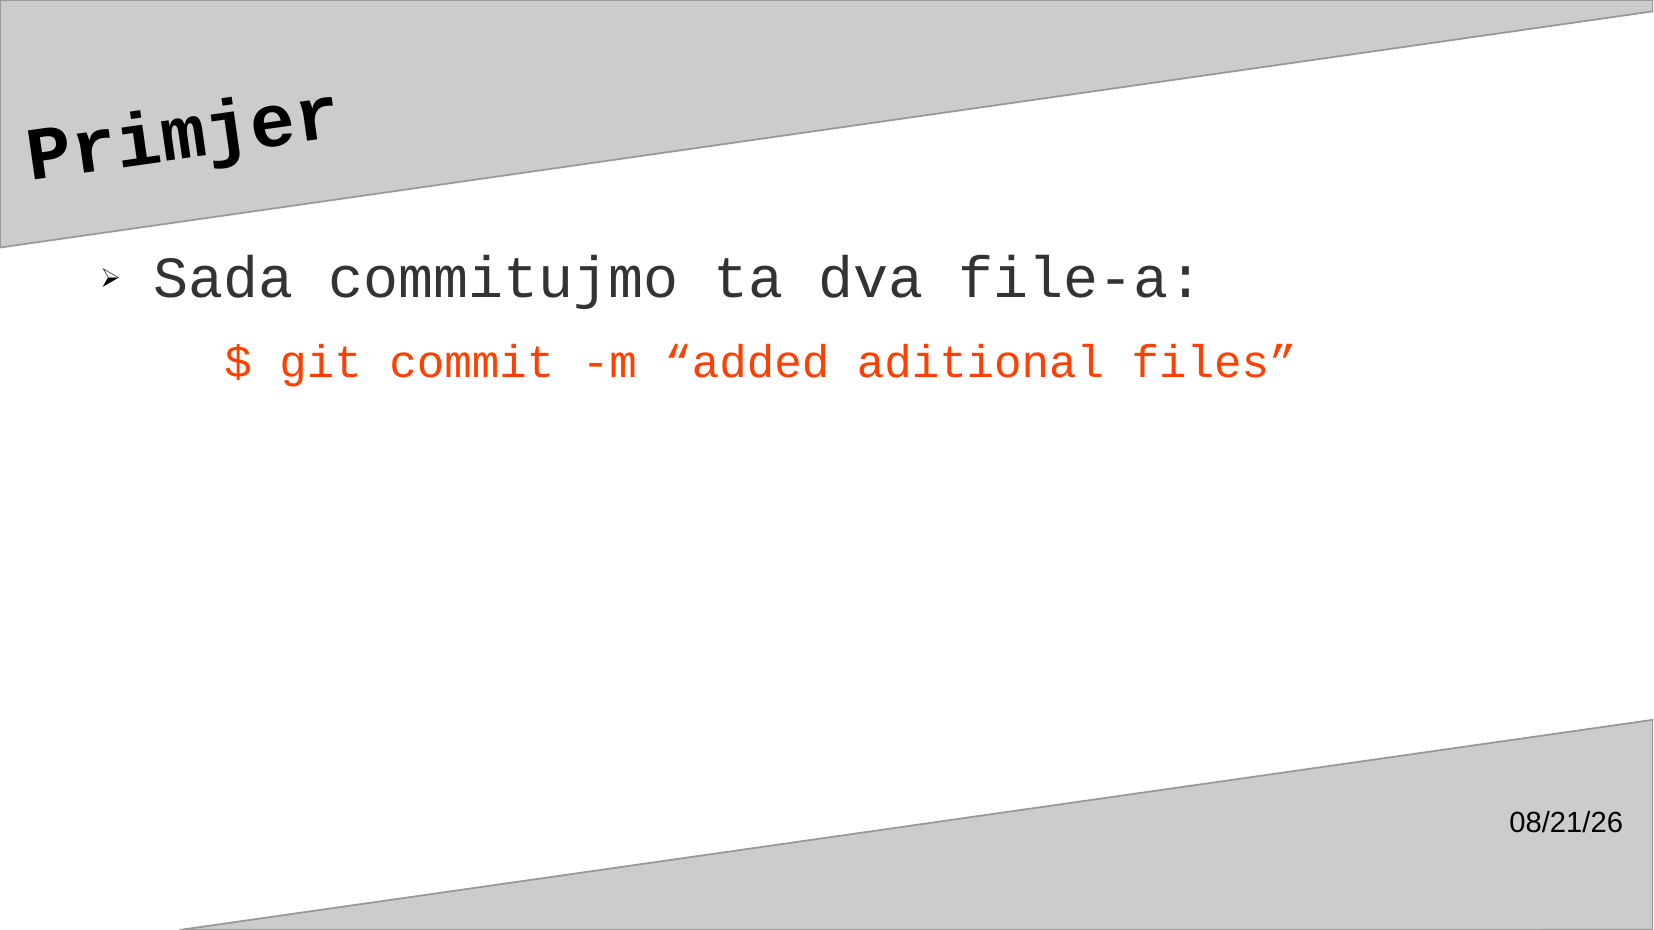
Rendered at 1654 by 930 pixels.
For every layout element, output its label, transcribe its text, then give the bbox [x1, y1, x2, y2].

list Sada commitujmo ta dva file-a: $ git commit -m “added aditional files” [82, 248, 1538, 789]
title Primjer [16, 0, 1501, 239]
